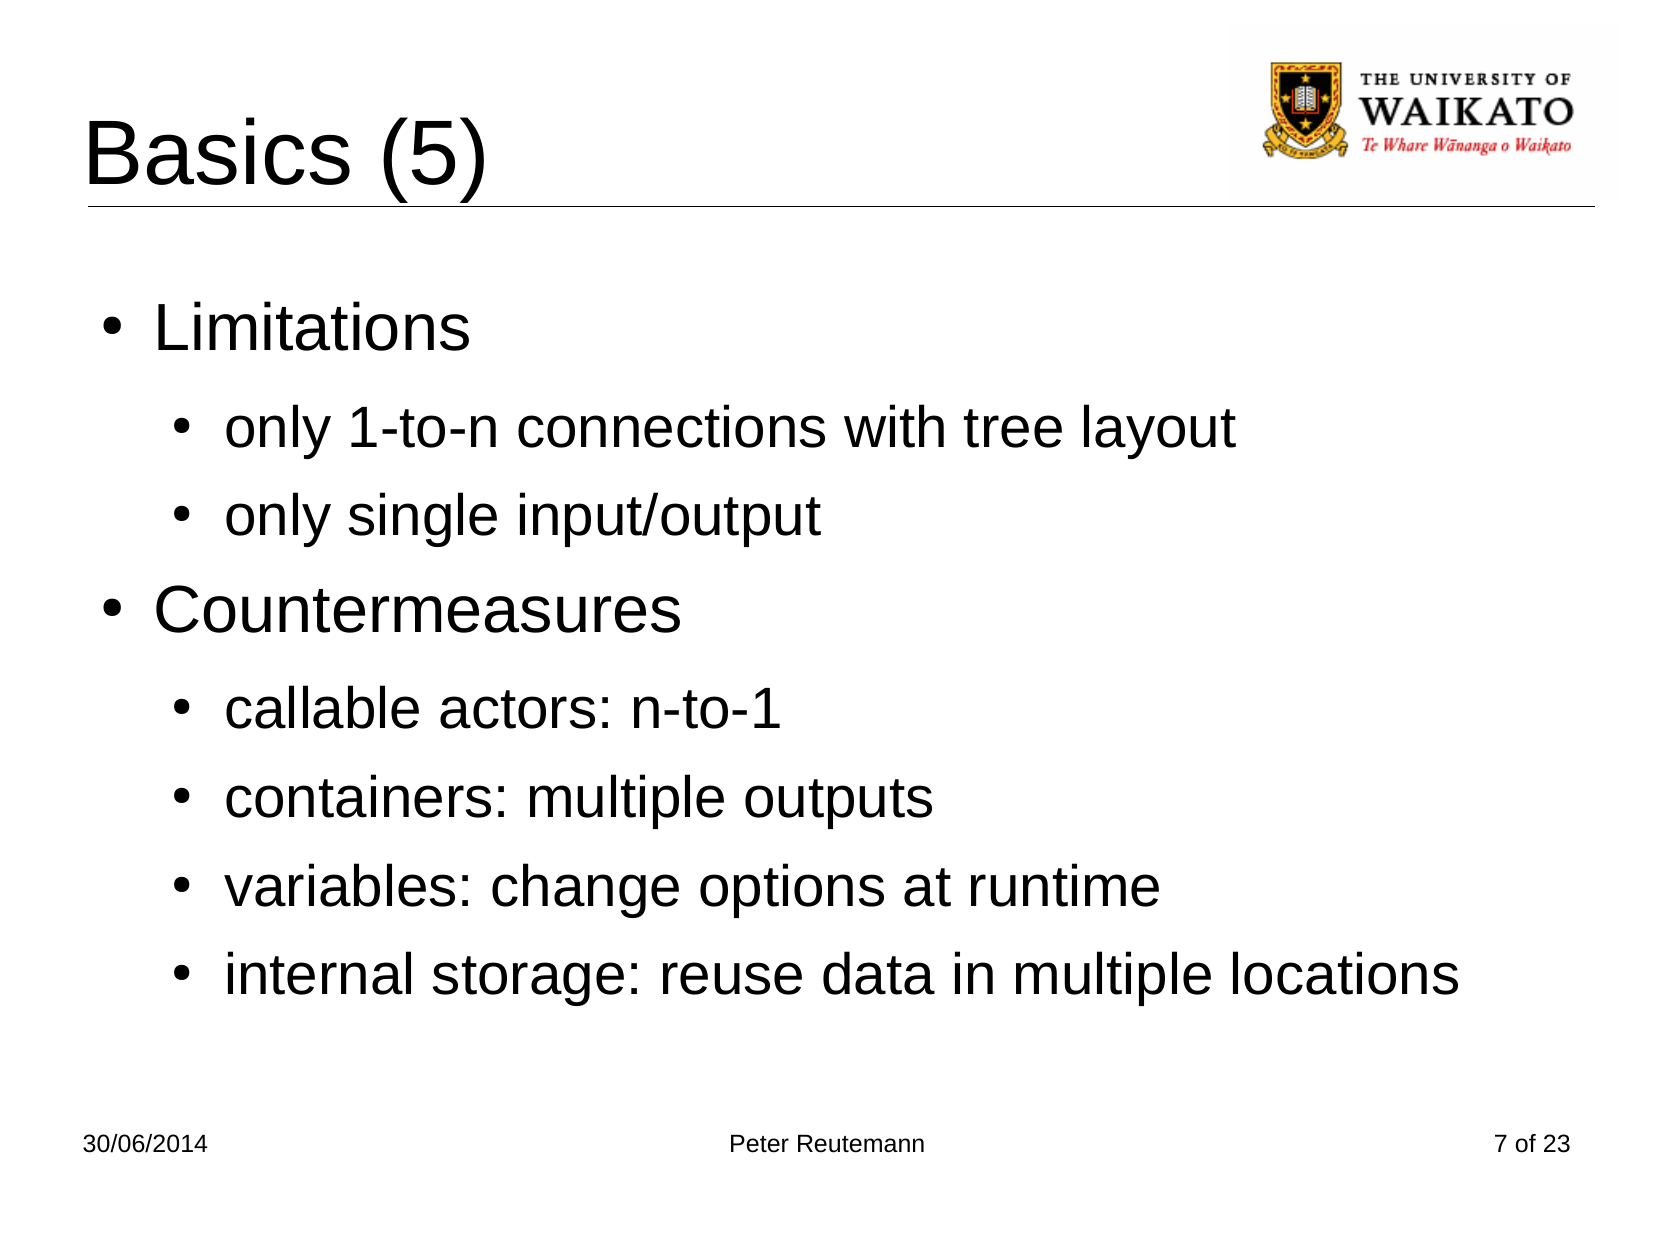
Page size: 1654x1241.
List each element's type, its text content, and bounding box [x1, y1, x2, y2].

picture [1228, 24, 1619, 201]
title Basics (5) [82, 49, 1571, 257]
list Limitations only 1-to-n connections with tree layout only single input/output Countermeasures callable actors: n-to-1 containers: multiple outputs variables: change options at runtime internal storage: reuse data in multiple locations [82, 290, 1571, 1010]
